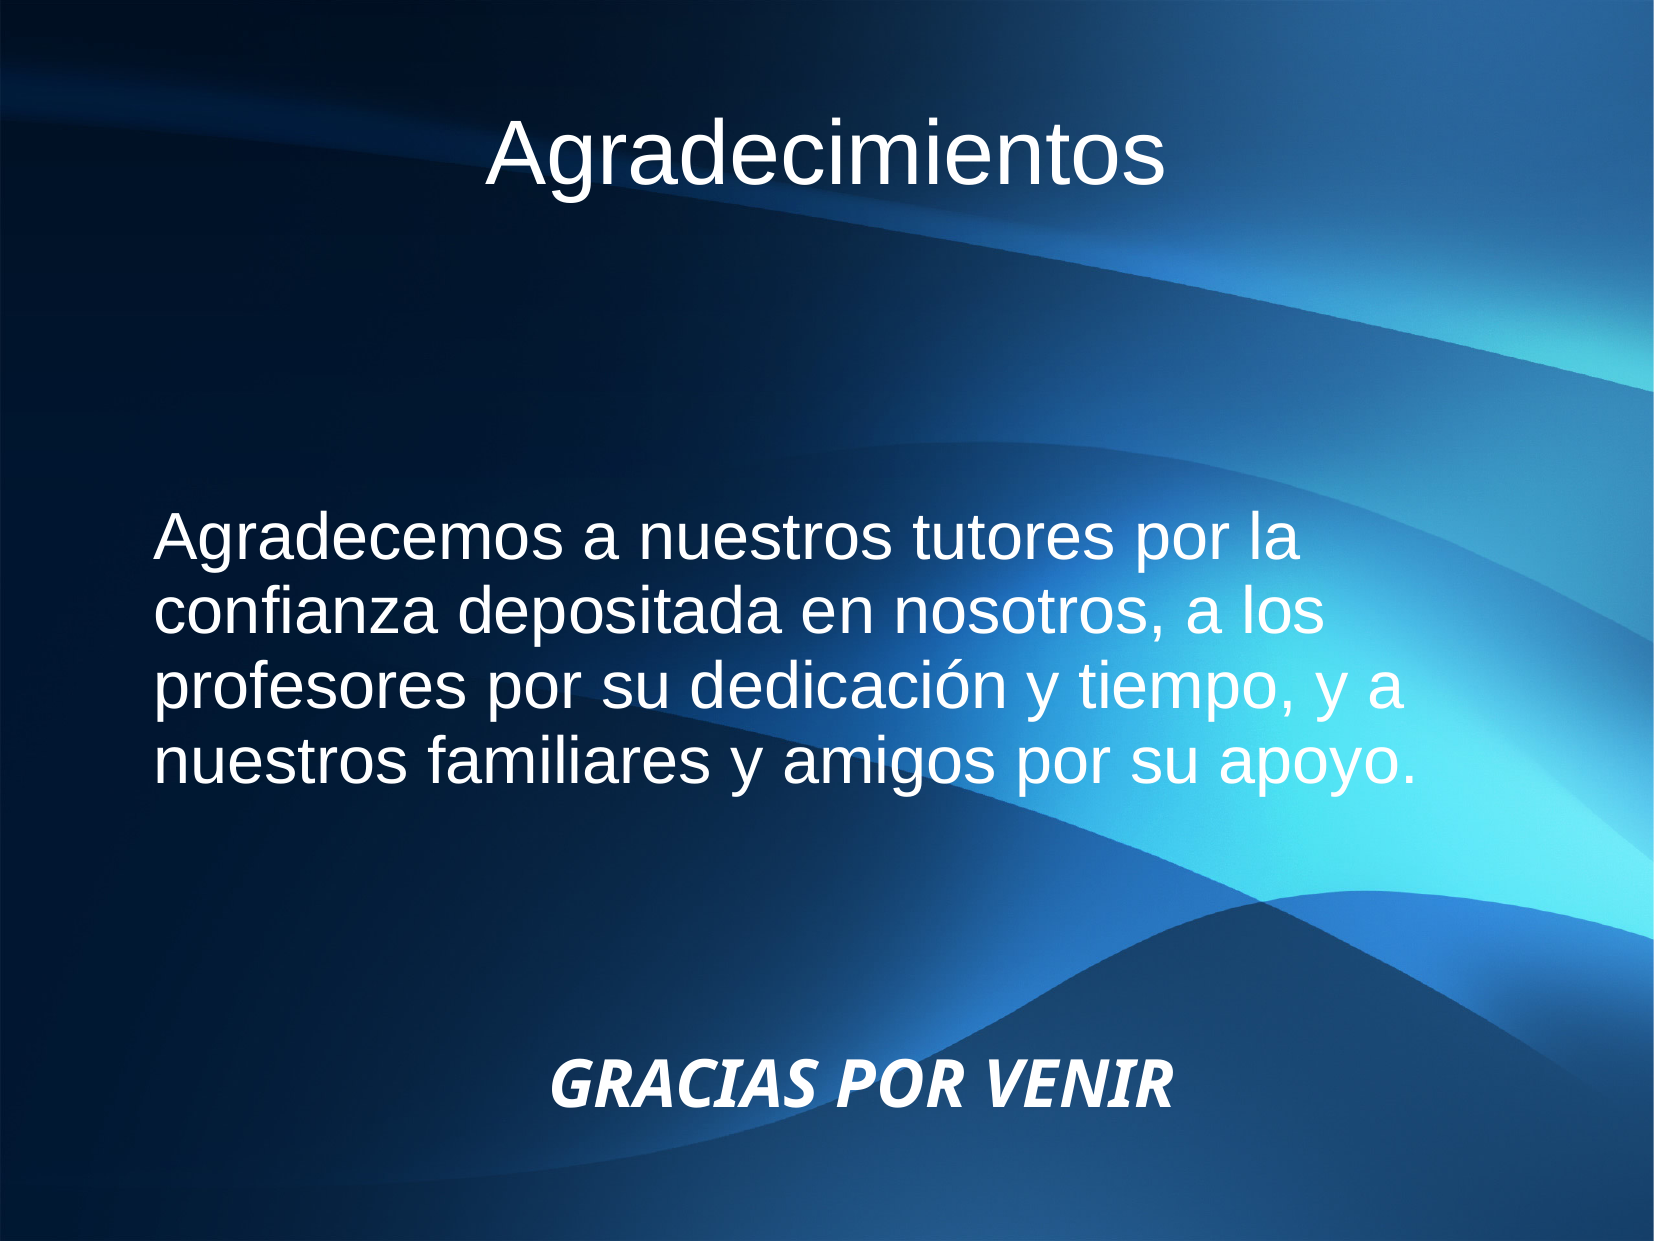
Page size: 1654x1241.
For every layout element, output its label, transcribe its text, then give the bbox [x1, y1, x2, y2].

list Agradecemos a nuestros tutores por la confianza depositada en nosotros, a los profesores por su dedicación y tiempo, y a nuestros familiares y amigos por su apoyo. GRACIAS POR VENIR [82, 290, 1571, 1112]
picture [0, 0, 1654, 1241]
title Agradecimientos [82, 49, 1571, 257]
